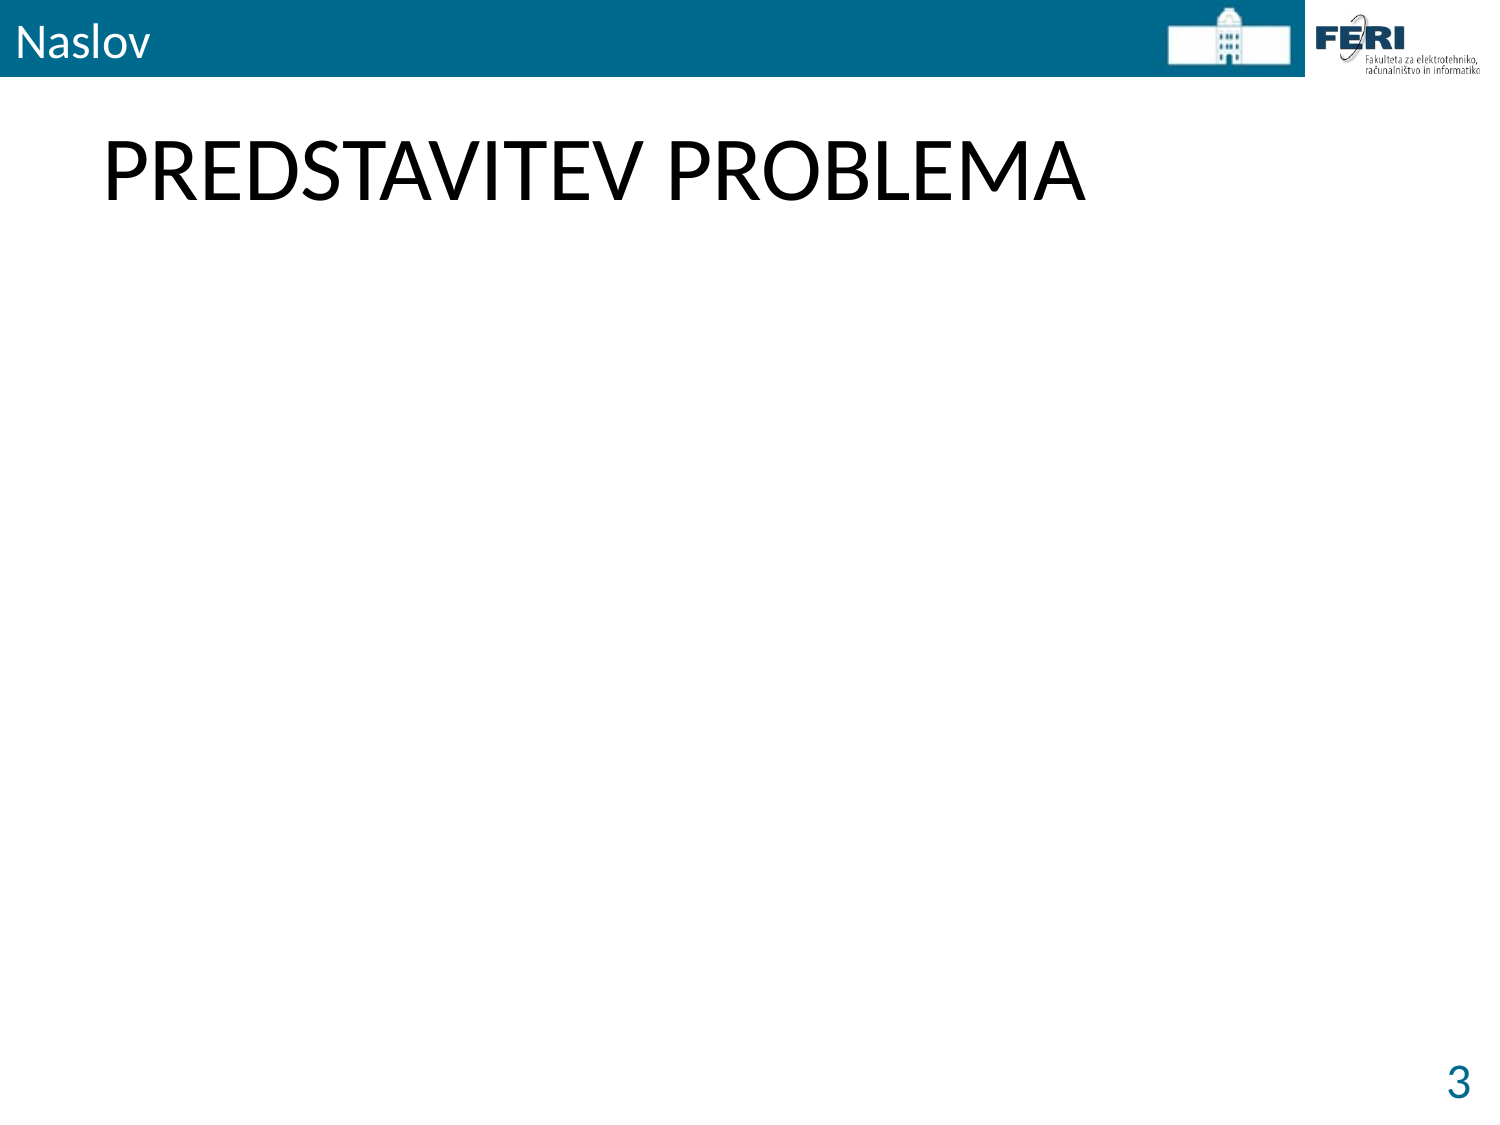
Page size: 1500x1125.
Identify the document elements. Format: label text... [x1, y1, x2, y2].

slide_number <number> [1339, 1046, 1487, 1112]
picture [1316, 13, 1480, 74]
footer Naslov [0, 0, 1117, 77]
title PREDSTAVITEV PROBLEMA [87, 78, 1425, 250]
picture [1167, 7, 1292, 66]
